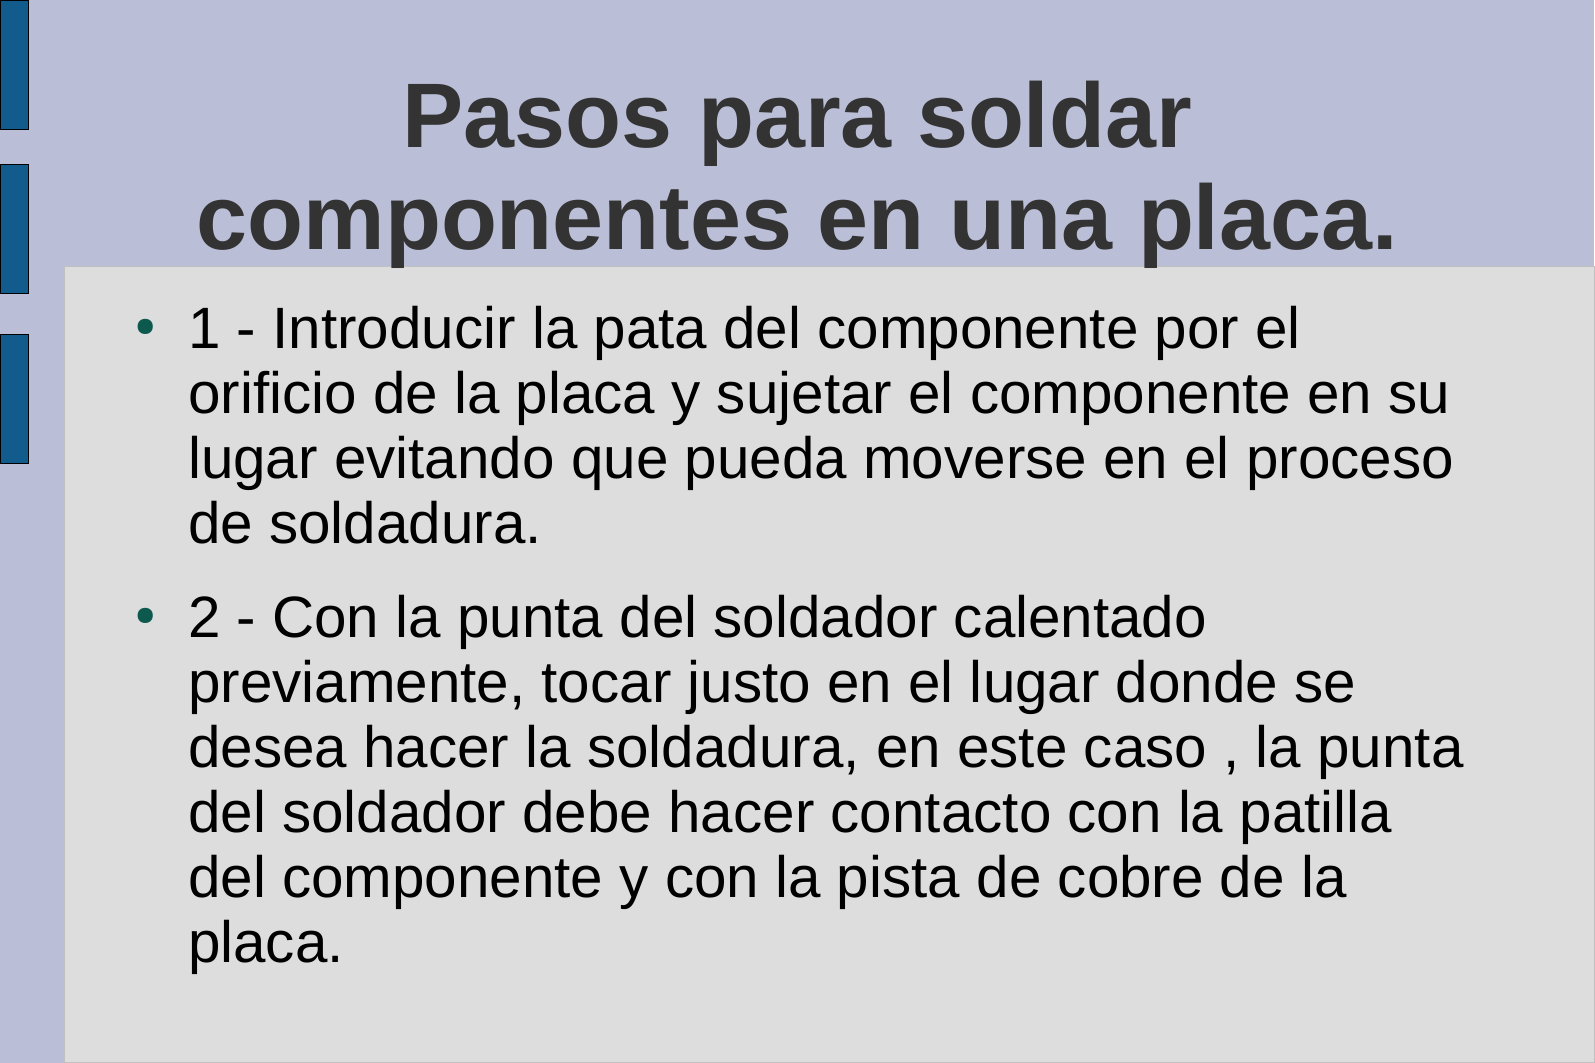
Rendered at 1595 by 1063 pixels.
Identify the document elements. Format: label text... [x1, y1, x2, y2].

list 1 - Introducir la pata del componente por el orificio de la placa y sujetar el componente en su lugar evitando que pueda moverse en el proceso de soldadura. 2 - Con la punta del soldador calentado previamente, tocar justo en el lugar donde se desea hacer la soldadura, en este caso , la punta del soldador debe hacer contacto con la patilla del componente y con la pista de cobre de la placa. [117, 295, 1479, 1063]
title Pasos para soldar componentes en una placa. [117, 64, 1479, 270]
